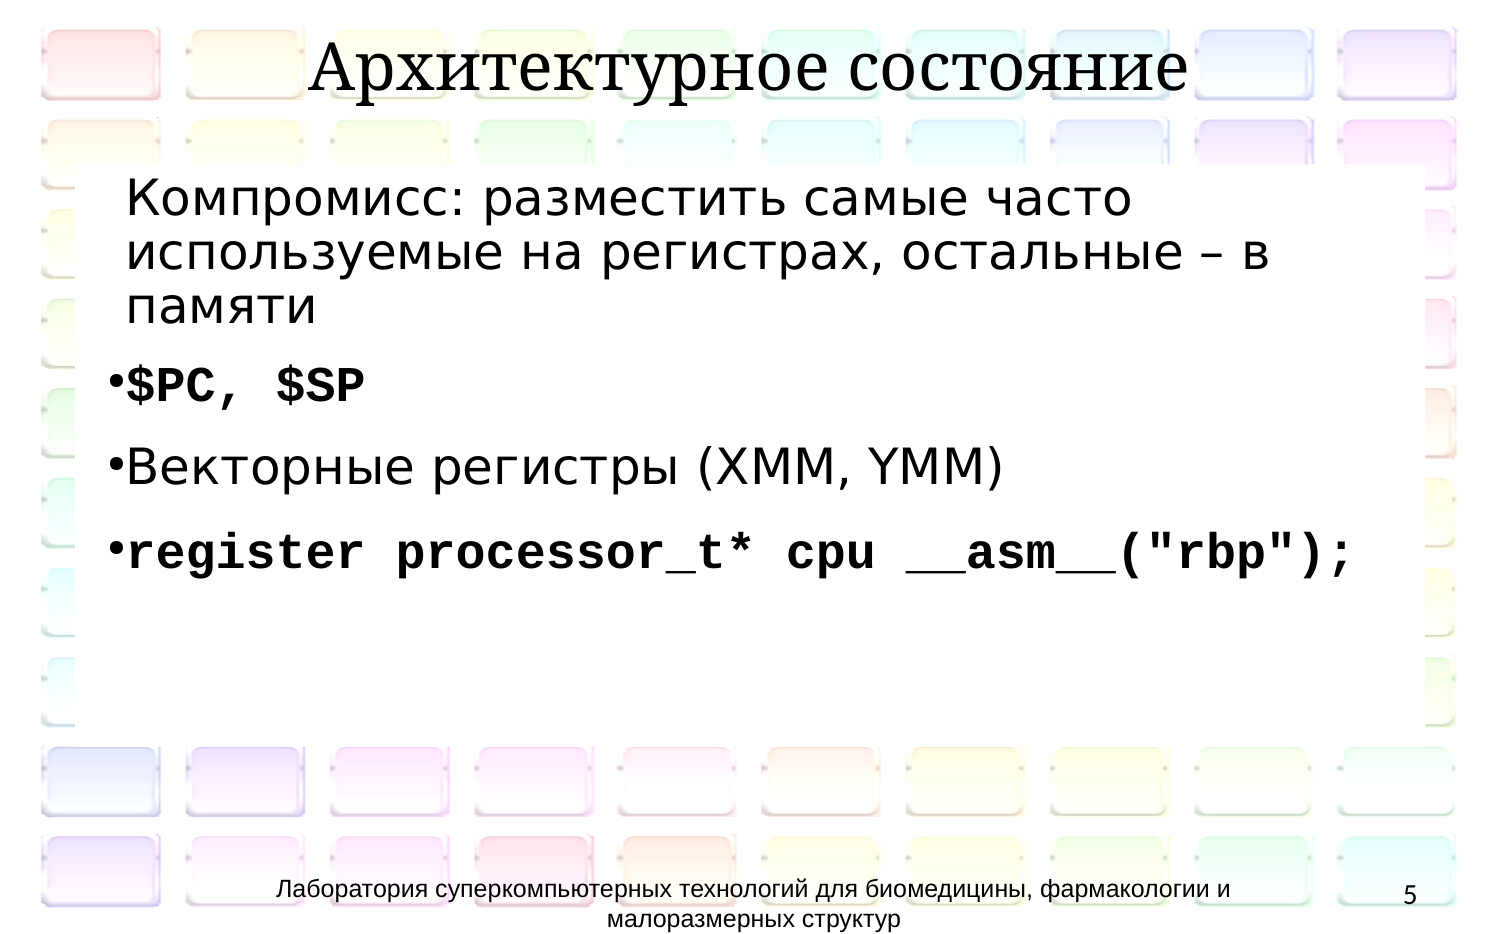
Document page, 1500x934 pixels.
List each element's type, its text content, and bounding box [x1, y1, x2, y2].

picture [0, 0, 1500, 934]
text_box <номер> [1387, 868, 1473, 918]
text_box Лаборатория суперкомпьютерных технологий для биомедицины, фармакологии и малоразмерных структур [171, 864, 1338, 915]
list Компромисс: разместить самые часто используемые на регистрах, остальные – в памяти $PC, $SP Векторные регистры (XMM, YMM) register processor_t* cpu __asm__("rbp"); [75, 164, 1426, 747]
title Архитектурное состояние [75, 1, 1426, 125]
